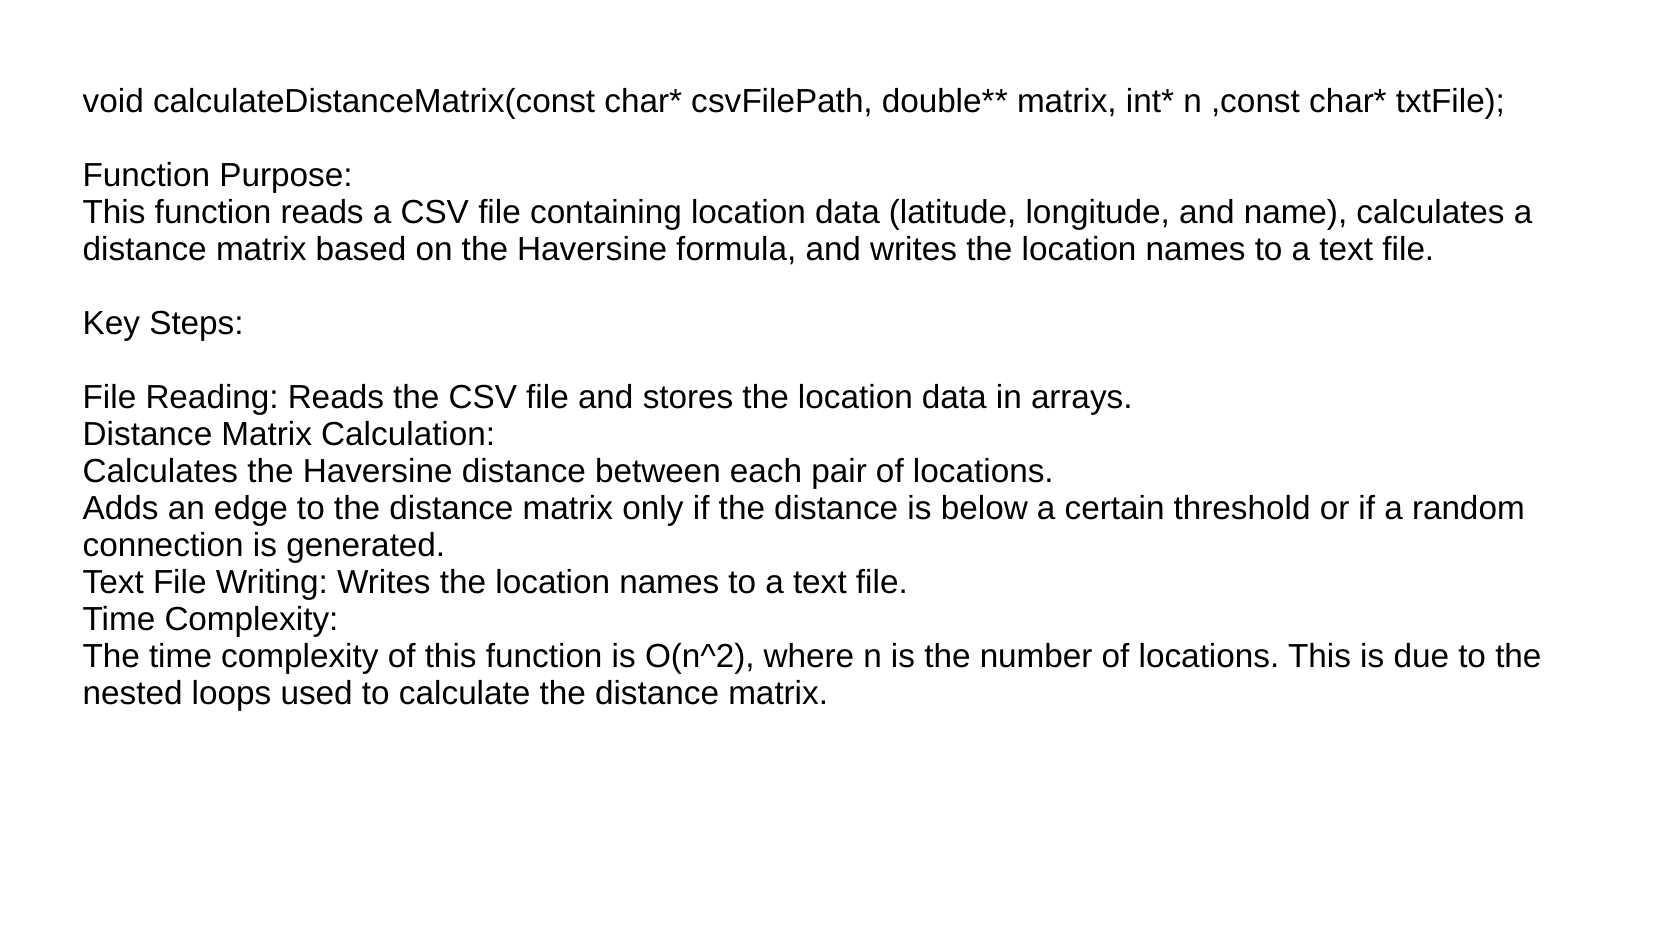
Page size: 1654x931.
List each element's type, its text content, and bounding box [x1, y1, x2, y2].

subtitle void calculateDistanceMatrix(const char* csvFilePath, double** matrix, int* n ,const char* txtFile); Function Purpose: This function reads a CSV file containing location data (latitude, longitude, and name), calculates a distance matrix based on the Haversine formula, and writes the location names to a text file. Key Steps: File Reading: Reads the CSV file and stores the location data in arrays. Distance Matrix Calculation: Calculates the Haversine distance between each pair of locations. Adds an edge to the distance matrix only if the distance is below a certain threshold or if a random connection is generated. Text File Writing: Writes the location names to a text file. Time Complexity: The time complexity of this function is O(n^2), where n is the number of locations. This is due to the nested loops used to calculate the distance matrix. [82, 37, 1571, 757]
